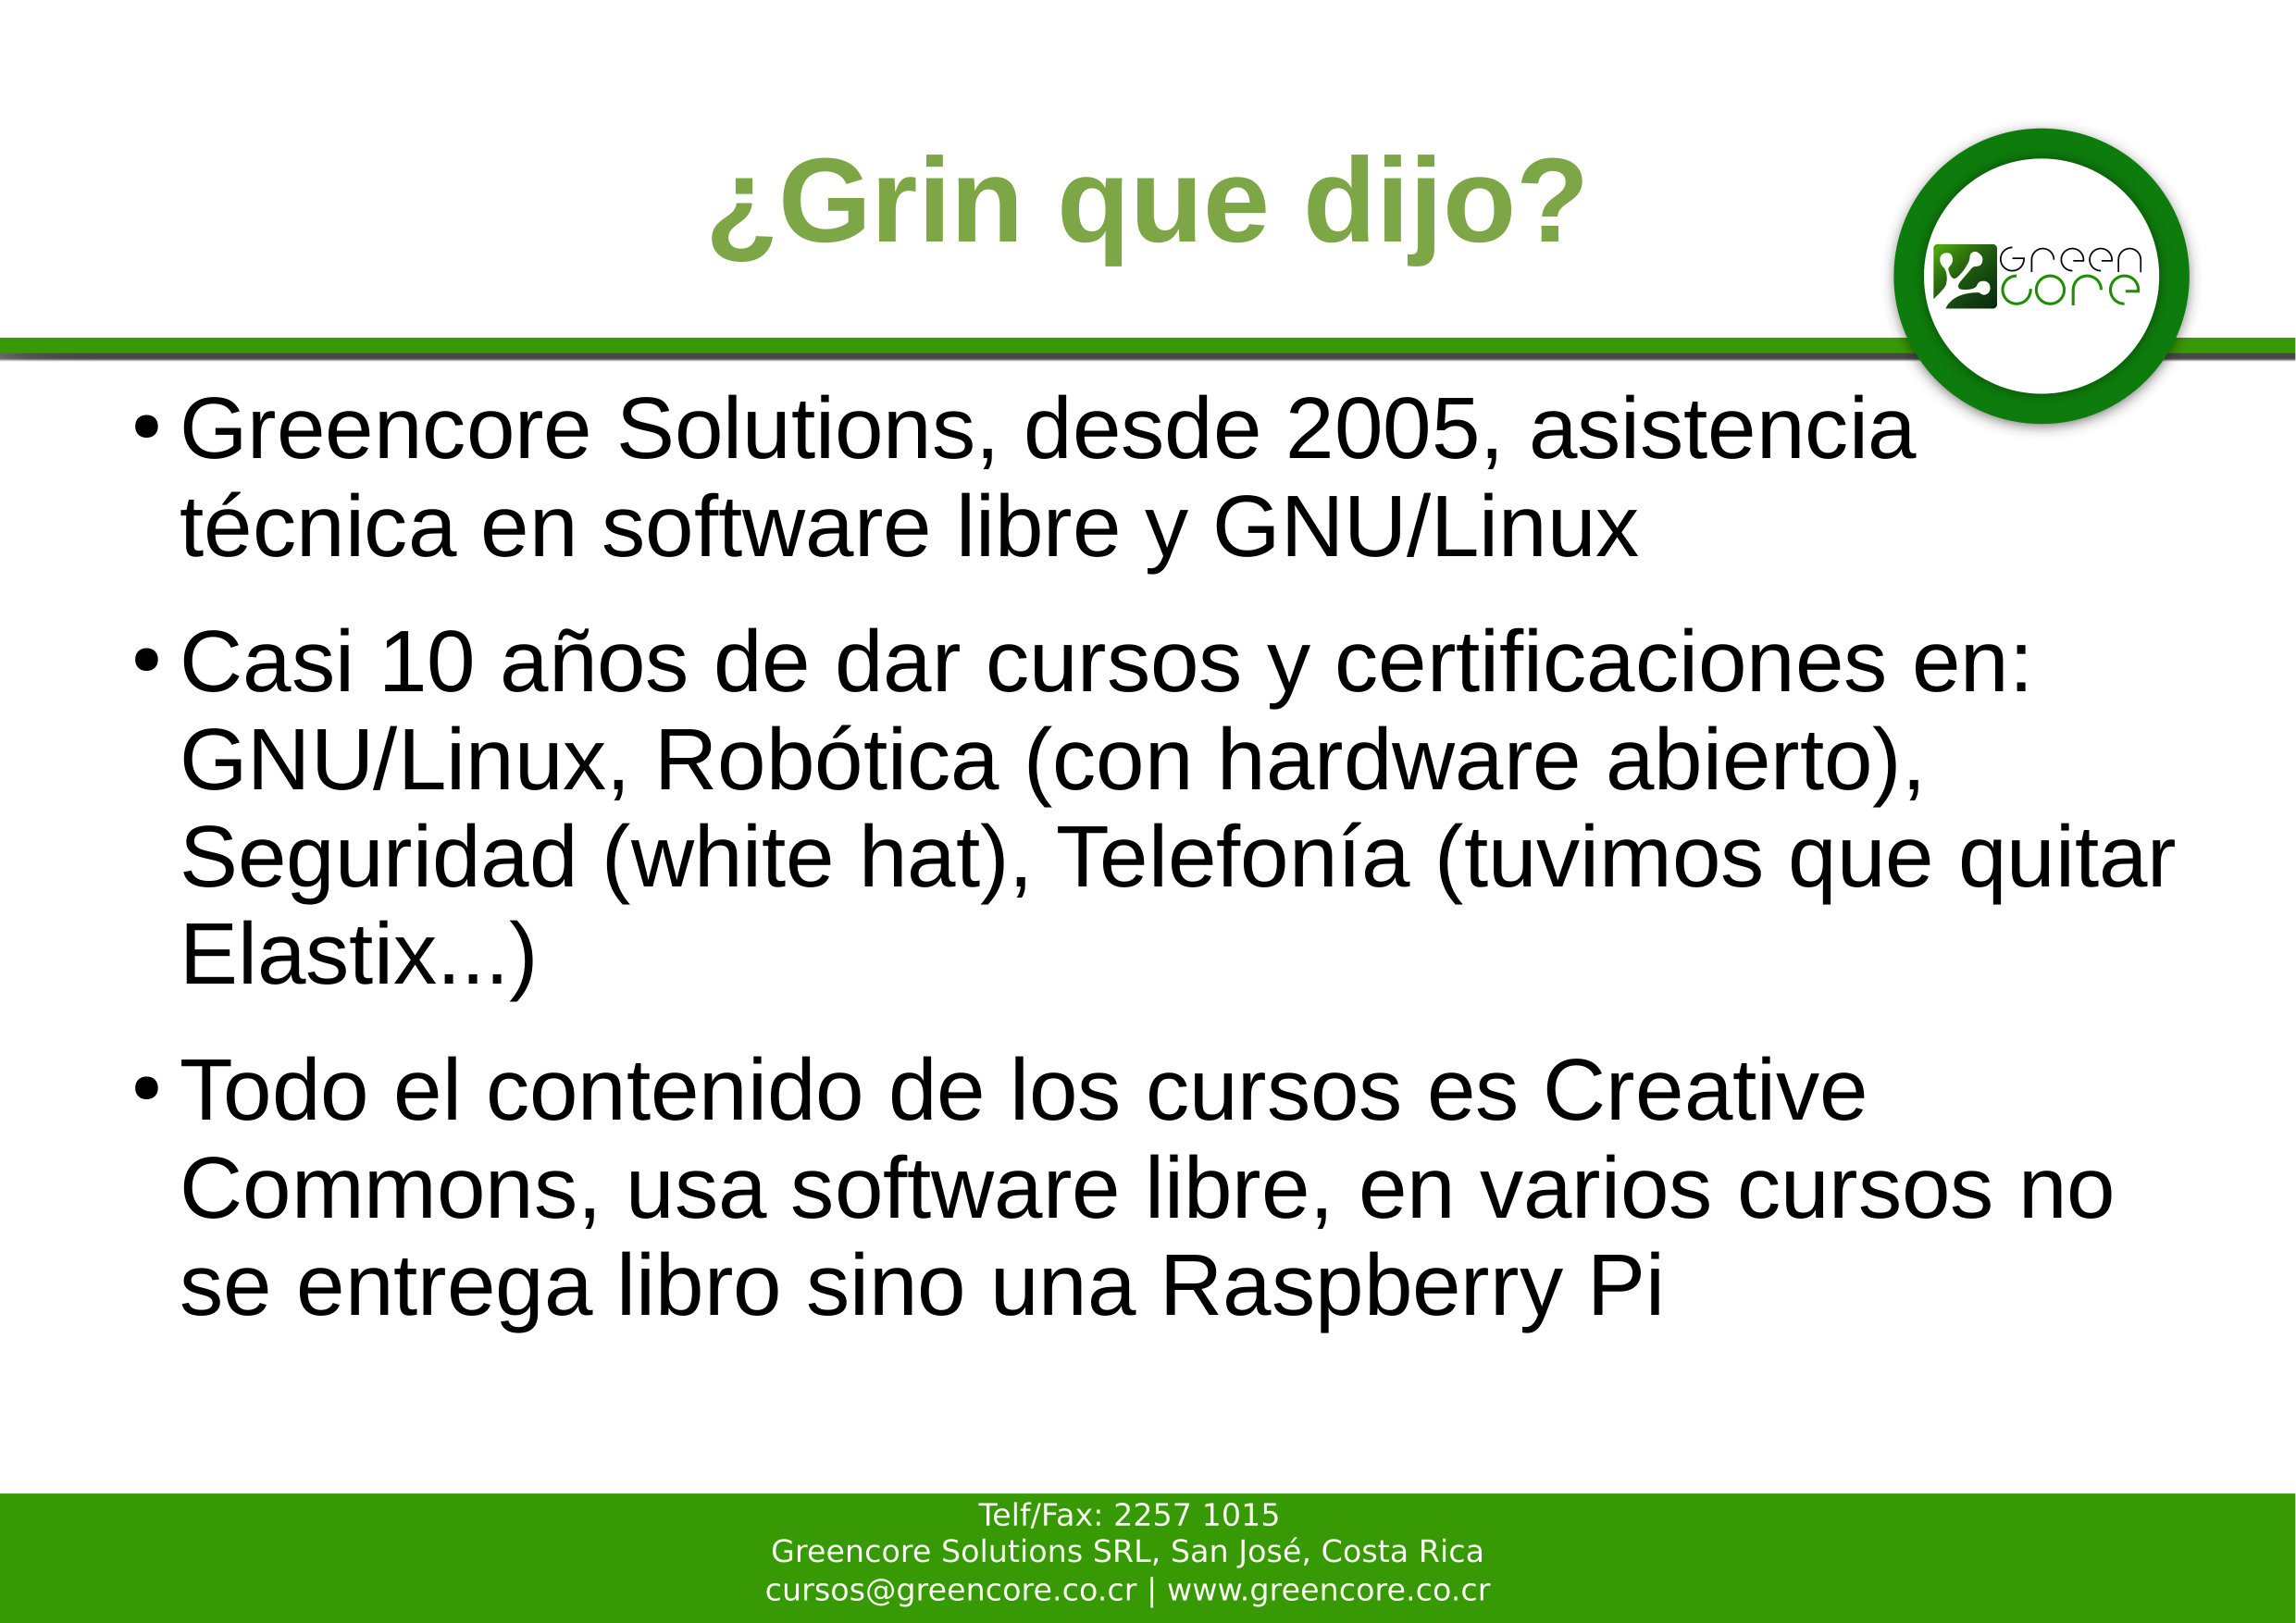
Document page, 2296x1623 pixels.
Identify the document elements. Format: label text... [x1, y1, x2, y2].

picture [0, 0, 2296, 1623]
title ¿Grin que dijo? [115, 64, 2181, 336]
list Greencore Solutions, desde 2005, asistencia técnica en software libre y GNU/Linux Casi 10 años de dar cursos y certificaciones en: GNU/Linux, Robótica (con hardware abierto), Seguridad (white hat), Telefonía (tuvimos que quitar Elastix...) Todo el contenido de los cursos es Creative Commons, usa software libre, en varios cursos no se entrega libro sino una Raspberry Pi [115, 379, 2181, 1489]
